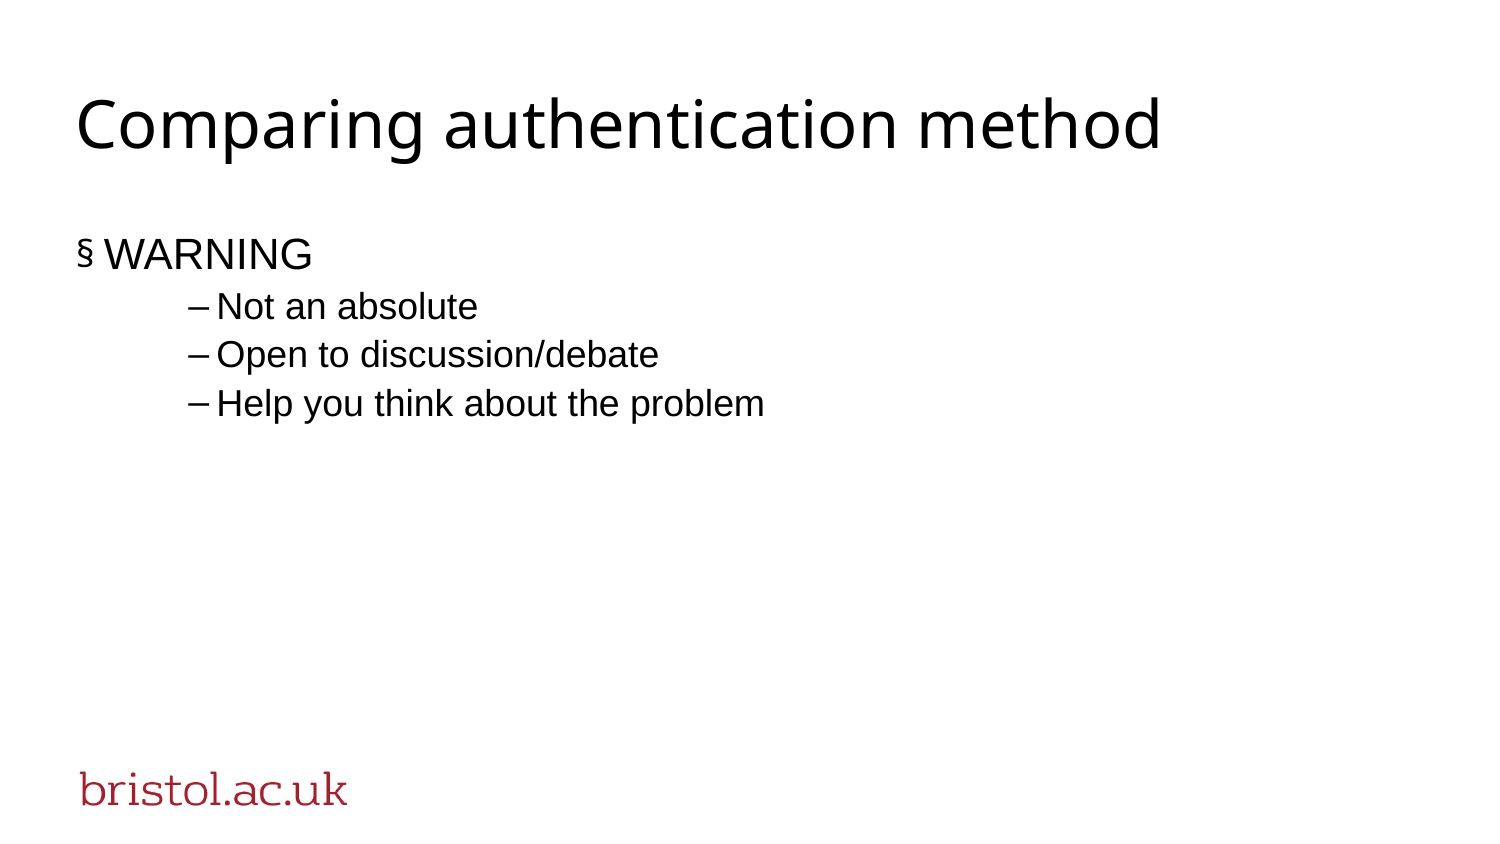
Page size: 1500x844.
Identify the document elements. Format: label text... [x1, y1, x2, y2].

title Comparing authentication method [60, 44, 1440, 209]
list WARNING Not an absolute Open to discussion/debate Help you think about the problem [60, 224, 1440, 699]
